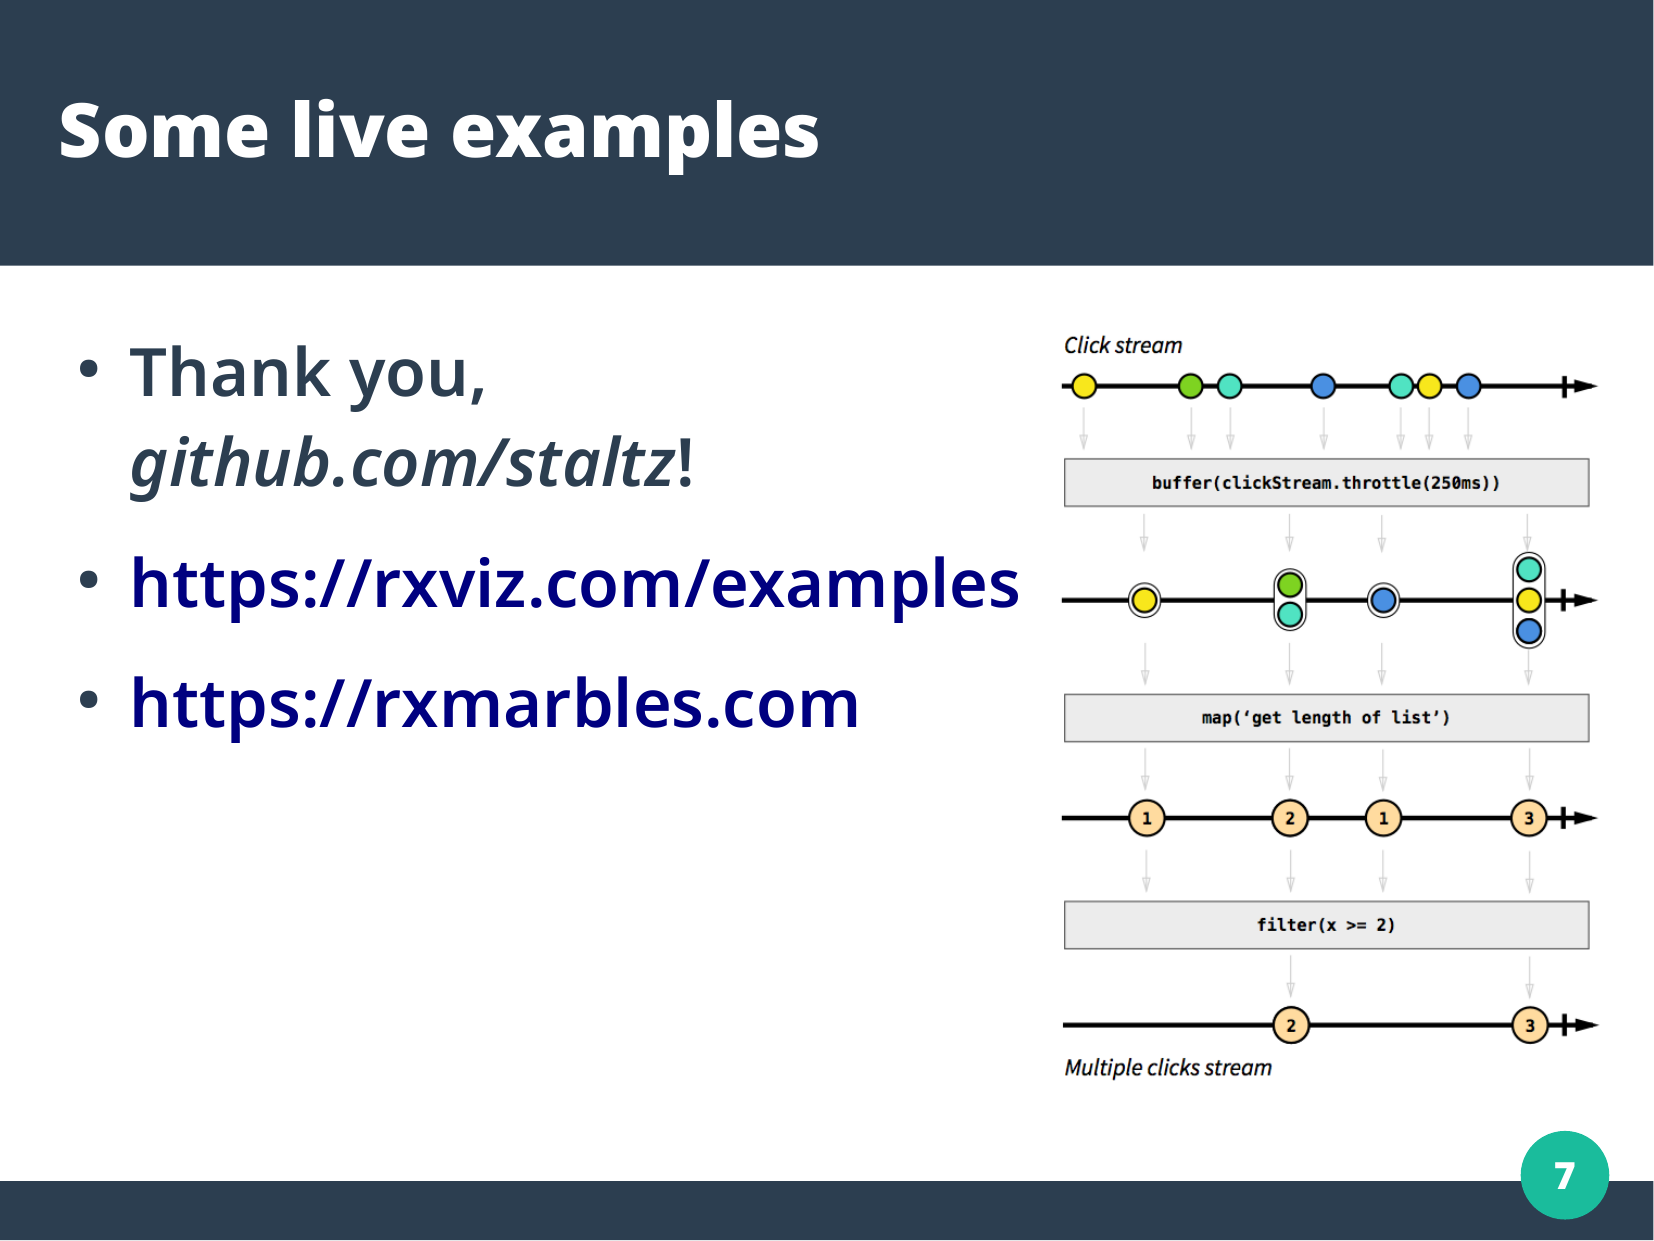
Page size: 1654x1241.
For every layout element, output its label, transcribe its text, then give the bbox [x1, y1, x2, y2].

list Thank you, github.com/staltz! https://rxviz.com/examples https://rxmarbles.com [59, 324, 1595, 1152]
title Some live examples [59, 49, 1595, 207]
picture [1050, 314, 1606, 1095]
